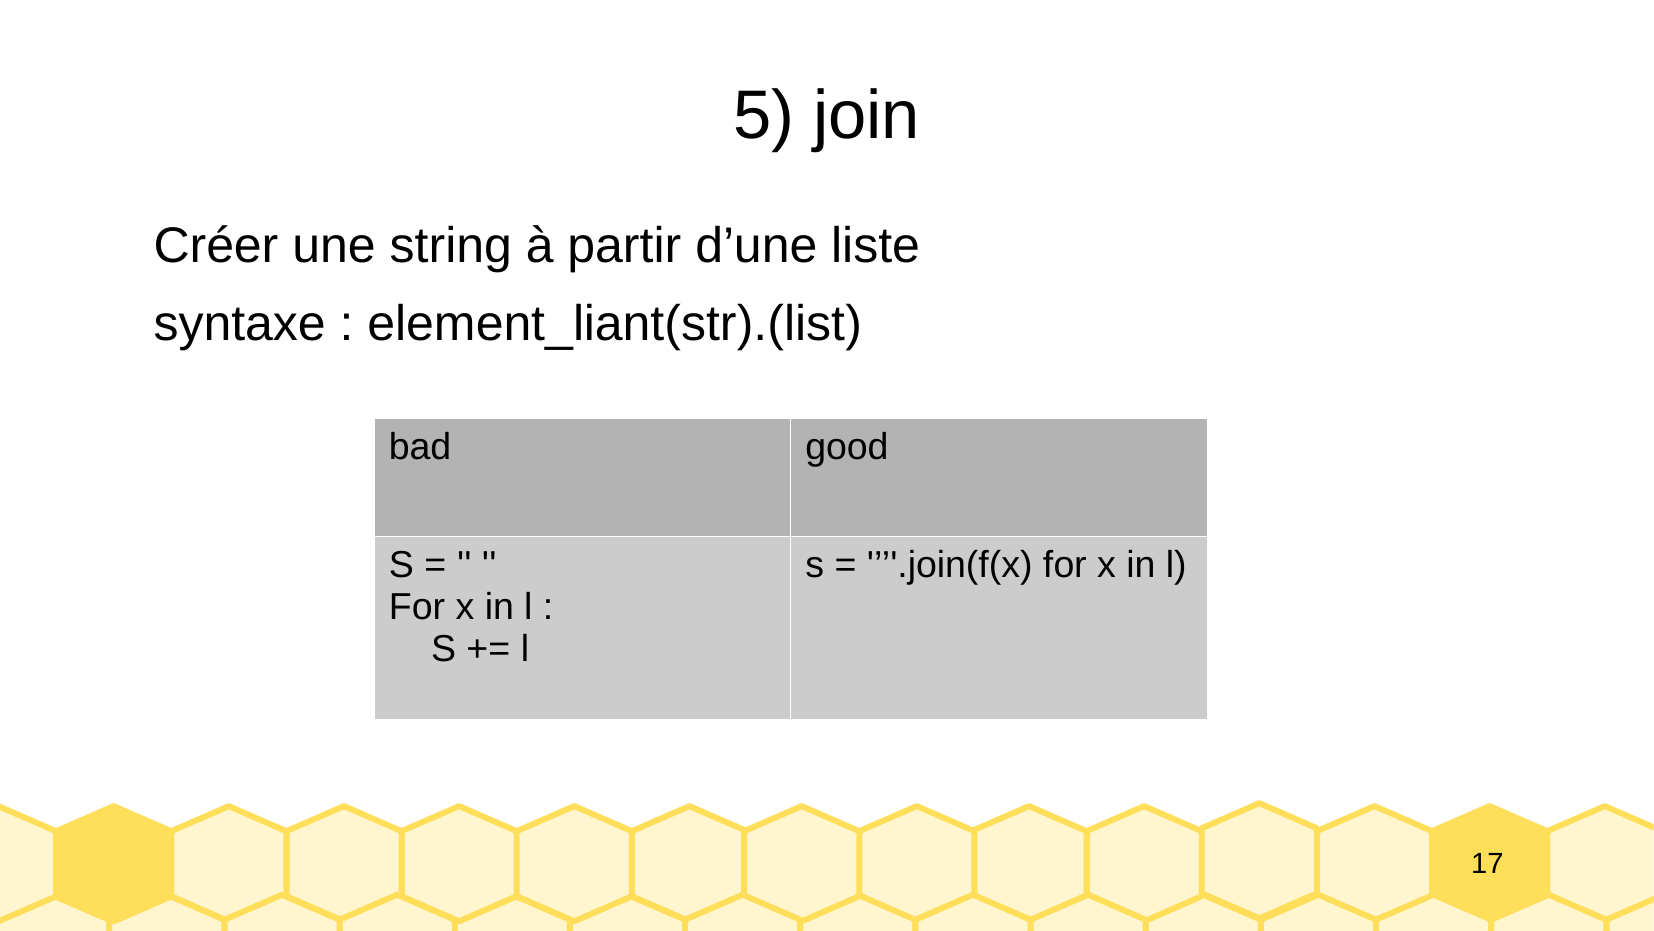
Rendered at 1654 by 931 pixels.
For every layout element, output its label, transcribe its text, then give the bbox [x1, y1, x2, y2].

table_header bad [375, 419, 790, 536]
list Créer une string à partir d’une liste syntaxe : element_liant(str).(list) [82, 217, 1571, 758]
table_header good [791, 419, 1207, 536]
table_cell S = '' '' For x in l : S += l [375, 537, 790, 719]
table_cell s = '’’'.join(f(x) for x in l) [791, 537, 1207, 719]
title 5) join [82, 37, 1571, 193]
